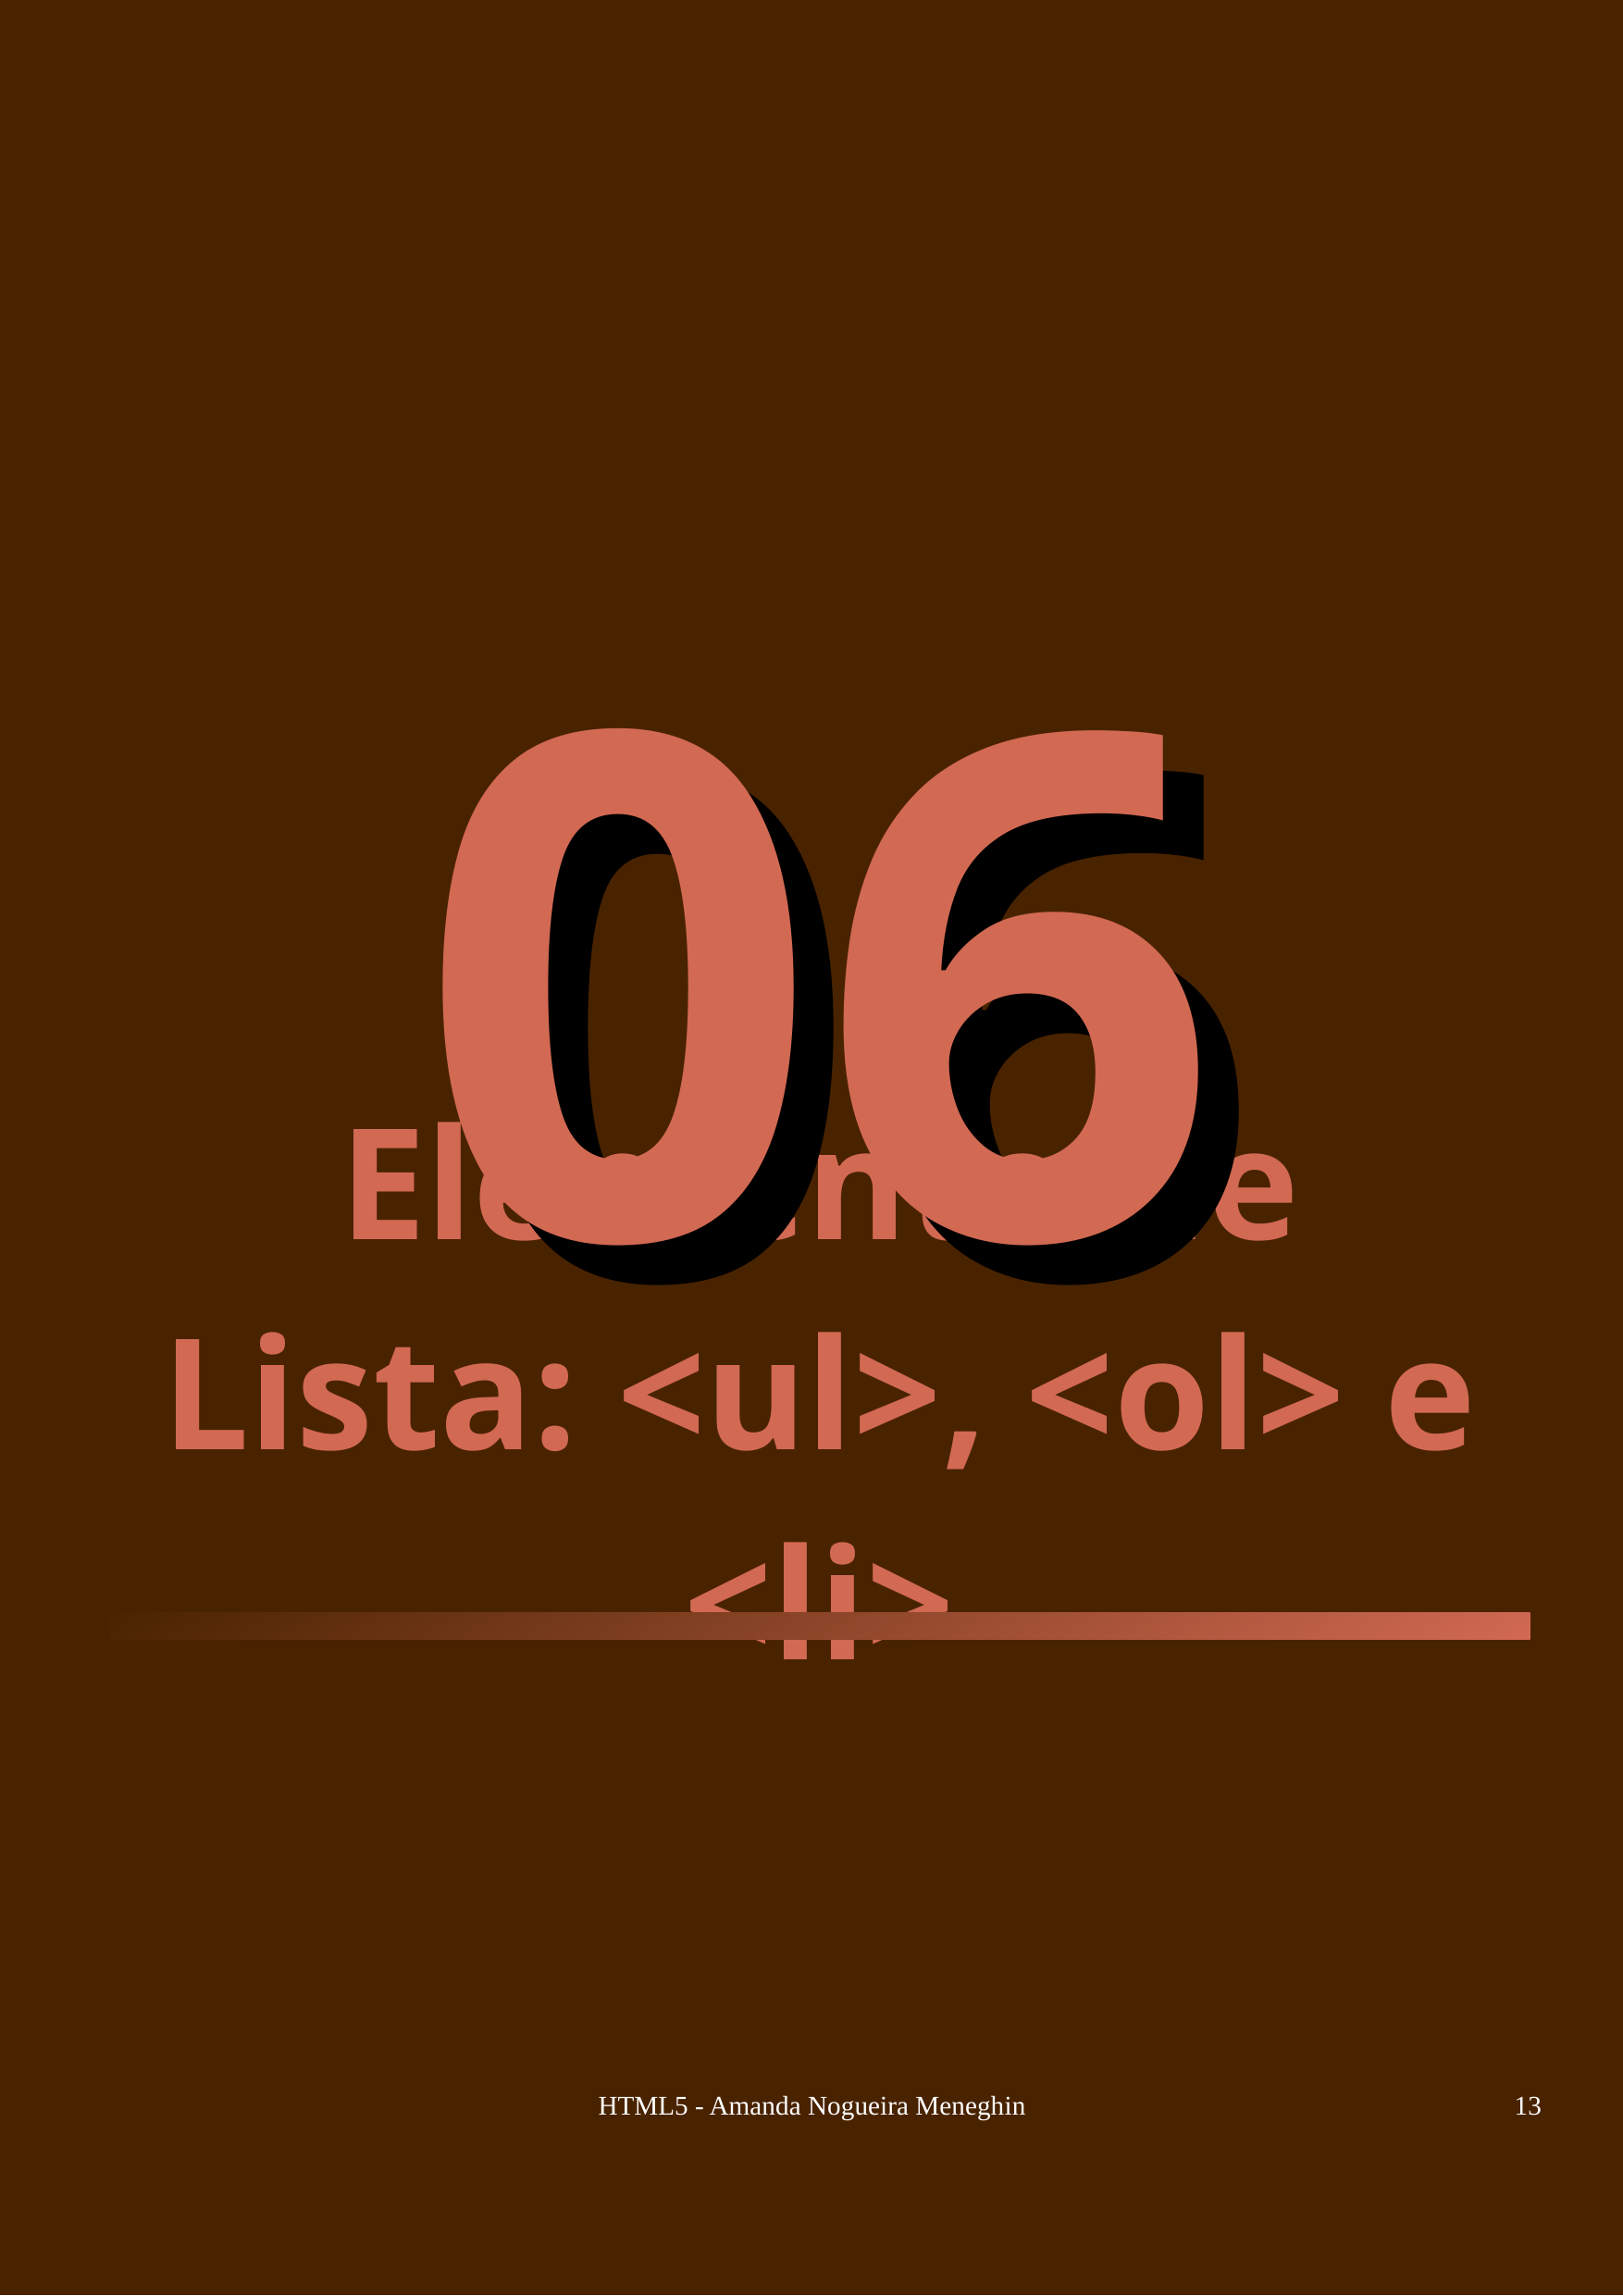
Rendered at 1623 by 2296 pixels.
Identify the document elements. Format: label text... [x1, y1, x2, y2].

text_box [109, 1612, 1530, 1640]
text_box Elemento de Lista: <ul>, <ol> e <li> [109, 1202, 1530, 1578]
text_box 06 [164, 546, 1476, 1385]
